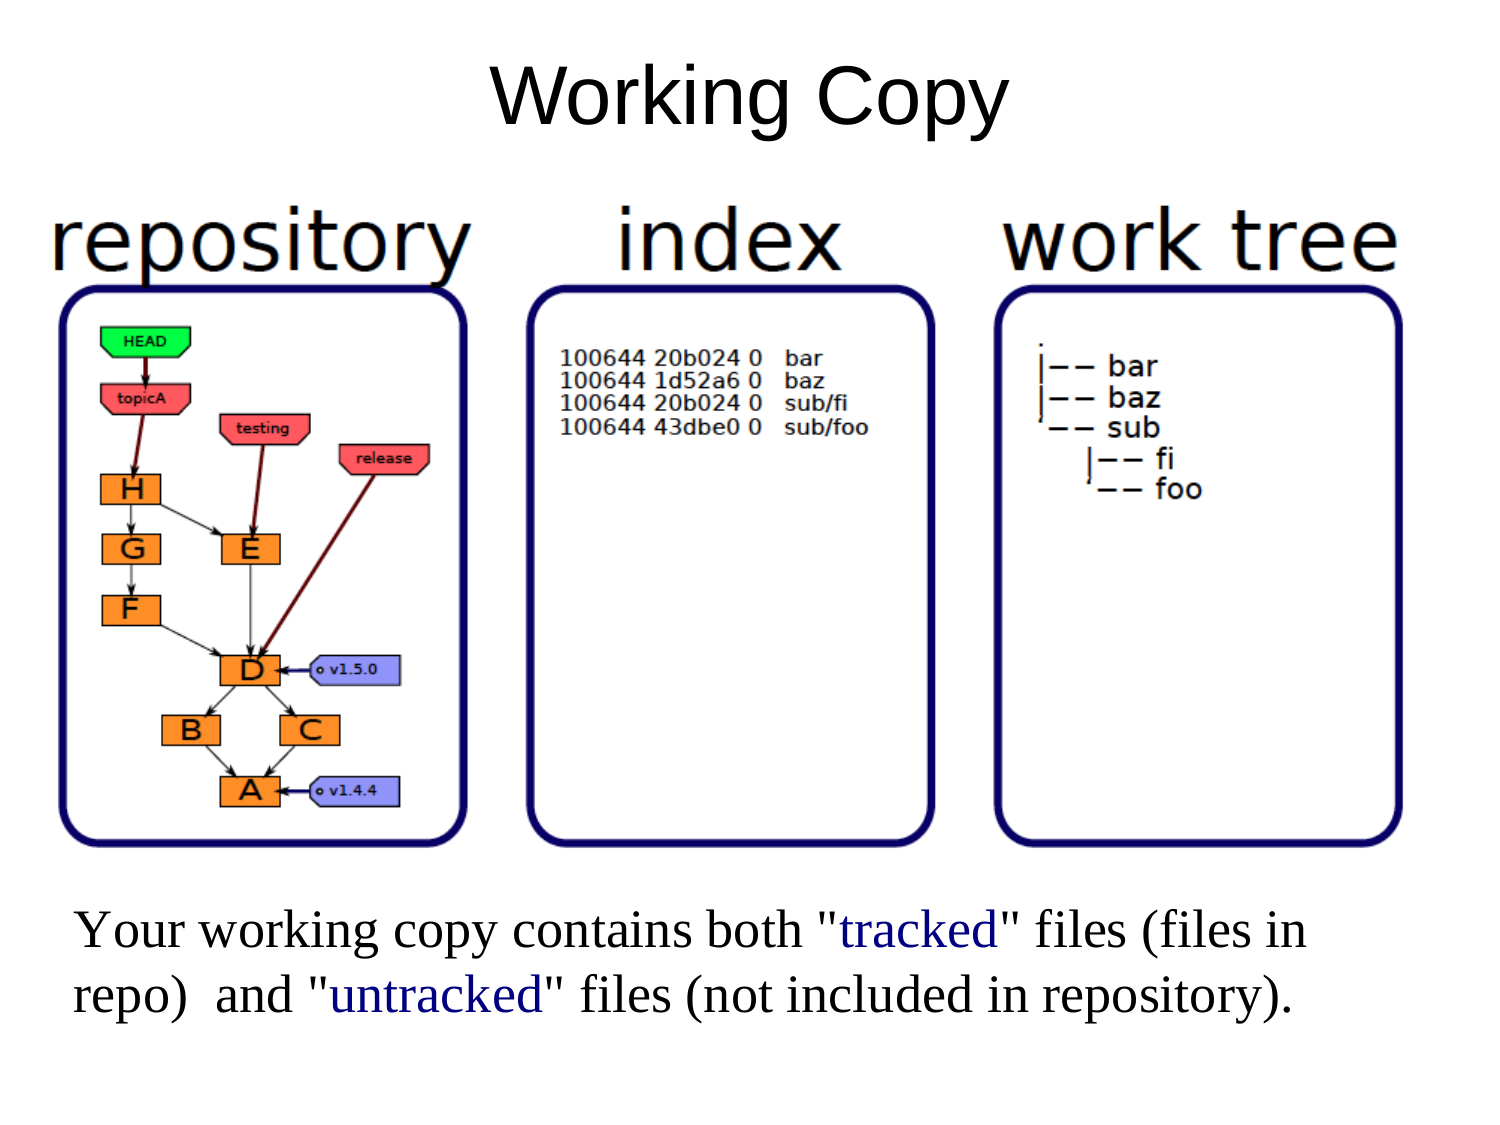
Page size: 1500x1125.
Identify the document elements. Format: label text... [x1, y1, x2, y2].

text_box Your working copy contains both "tracked" files (files in repo) and "untracked" files (not included in repository). [59, 885, 1406, 1021]
picture [45, 194, 1421, 863]
title Working Copy [47, 43, 1453, 144]
